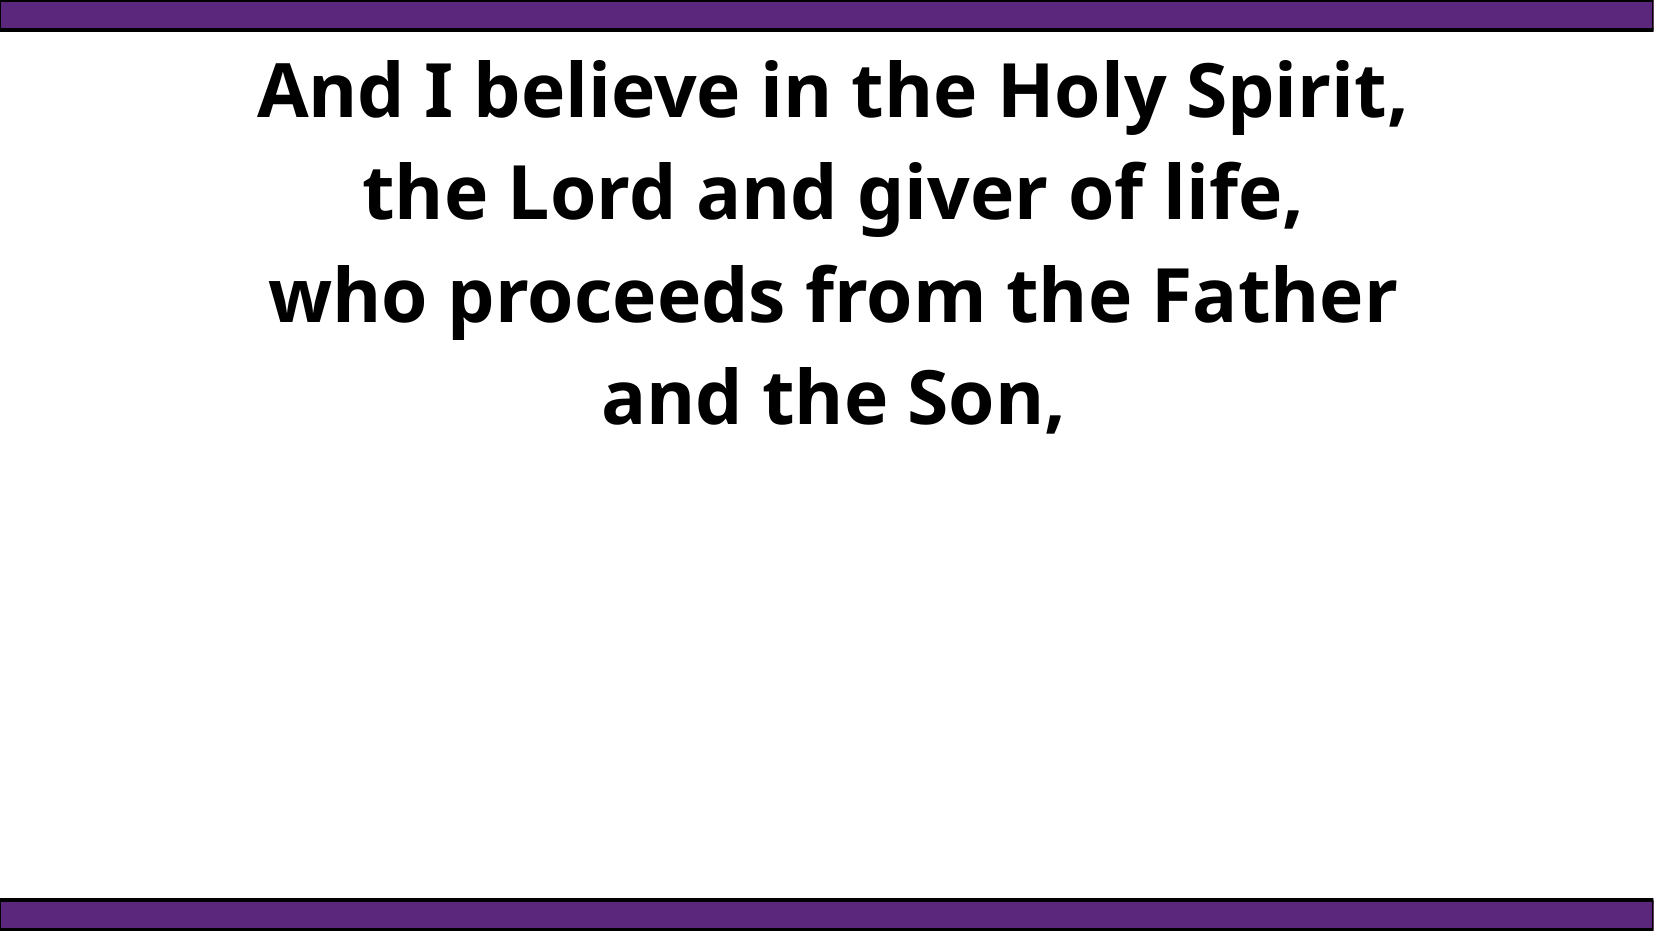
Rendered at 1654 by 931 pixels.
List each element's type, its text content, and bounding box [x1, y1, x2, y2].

text_box [0, 900, 1654, 931]
text_box And I believe in the Holy Spirit, the Lord and giver of life, who proceeds from the Father and the Son, [76, 30, 1592, 445]
text_box [0, 0, 1654, 31]
picture [0, 31, 1654, 900]
